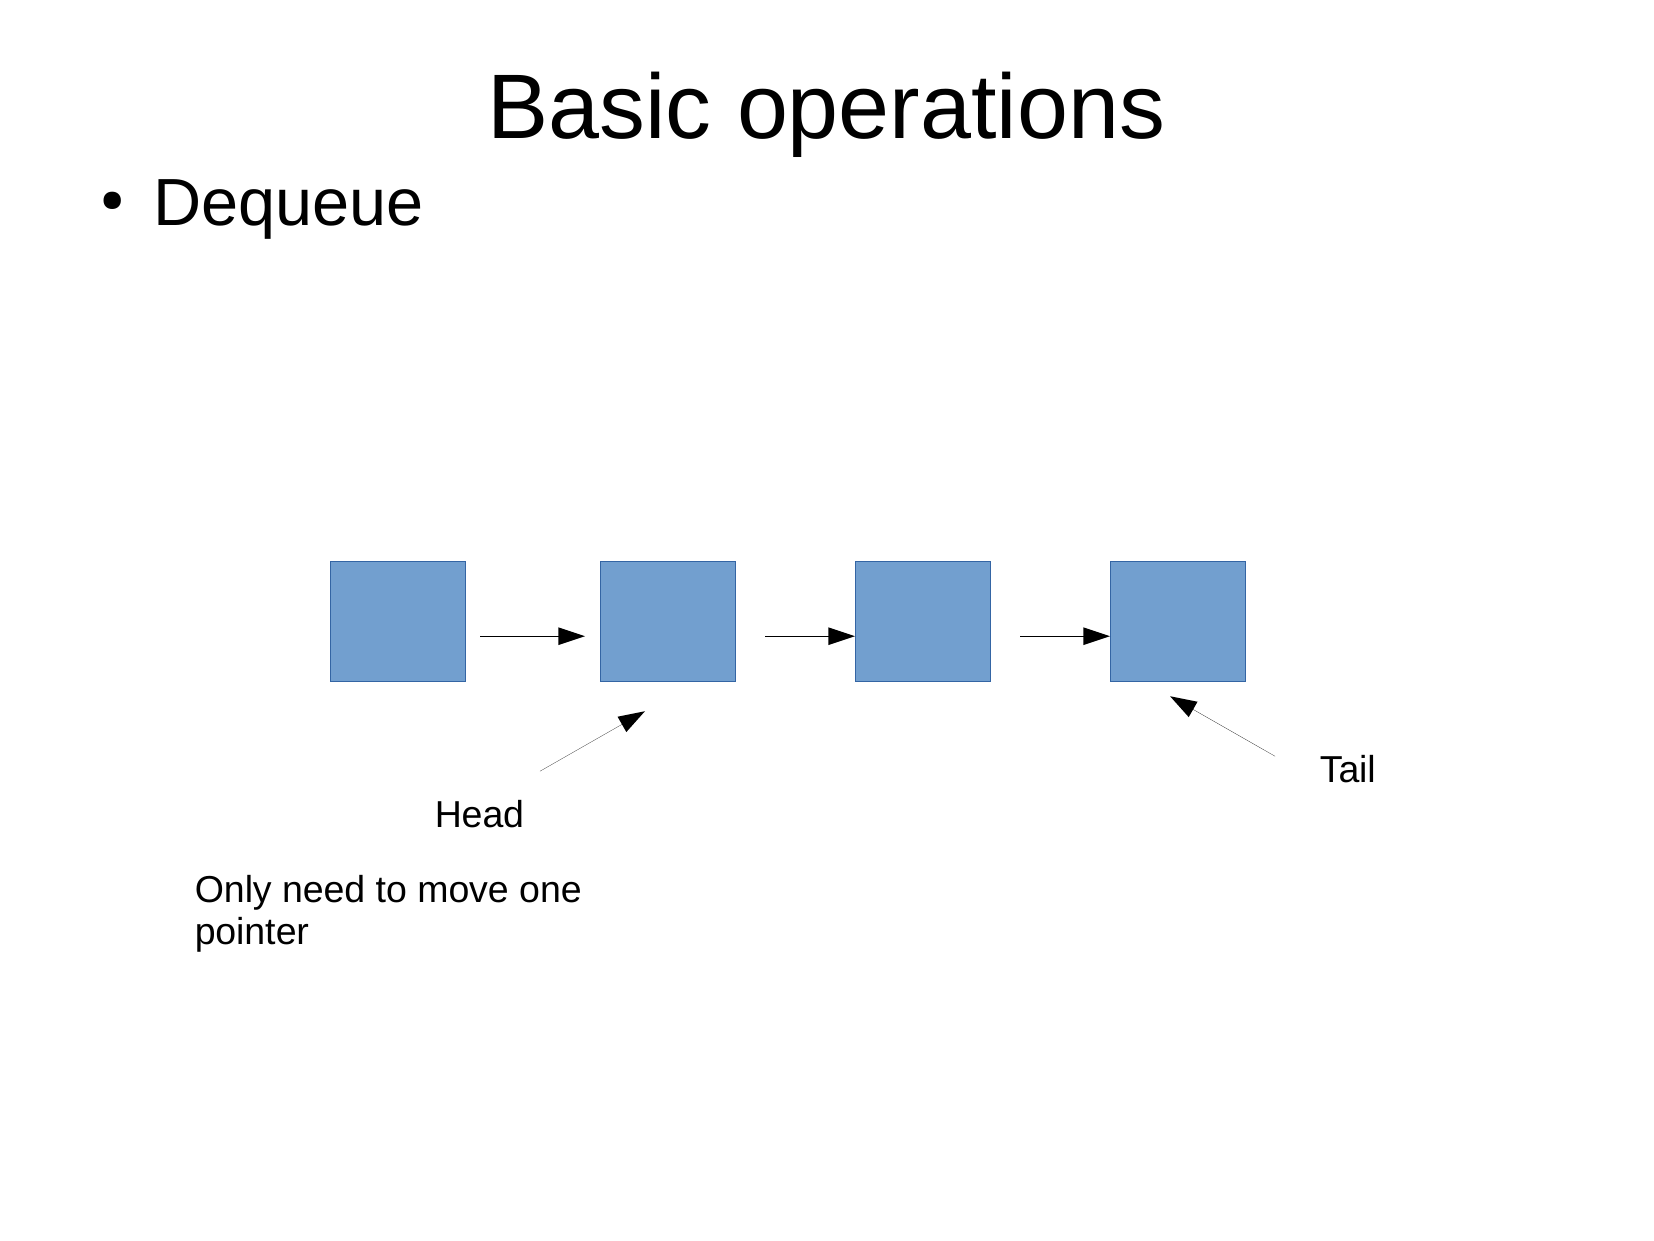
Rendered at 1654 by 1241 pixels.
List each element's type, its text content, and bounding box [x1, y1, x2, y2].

list Dequeue [82, 165, 1571, 1010]
text_box Tail [1305, 741, 1561, 799]
text_box Head [420, 786, 721, 844]
text_box Only need to move one pointer [180, 861, 691, 961]
text_box [1110, 561, 1246, 682]
text_box [600, 561, 736, 682]
text_box [855, 561, 991, 682]
title Basic operations [82, 49, 1571, 165]
text_box [330, 561, 466, 682]
